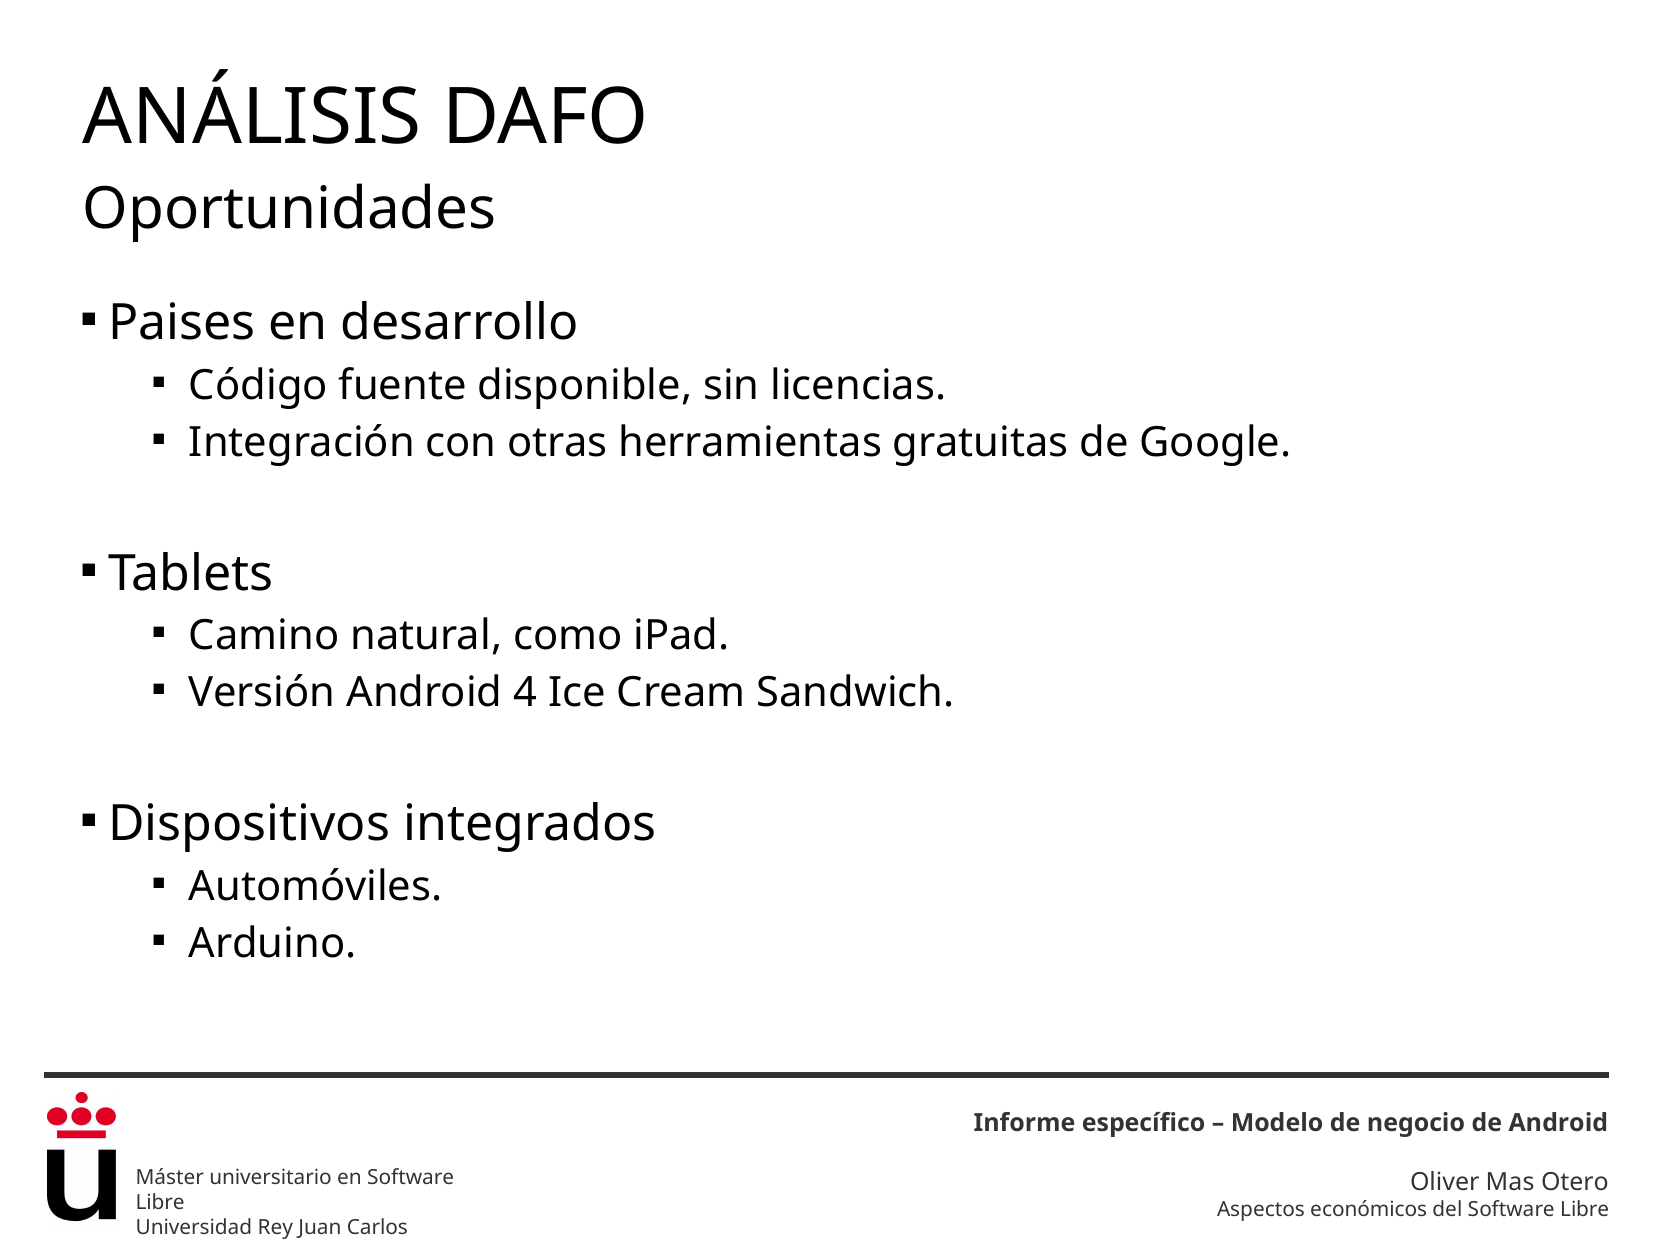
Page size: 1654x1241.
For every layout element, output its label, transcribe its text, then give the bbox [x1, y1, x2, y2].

title ANÁLISIS DAFO Oportunidades [82, 49, 1571, 257]
picture [47, 1092, 119, 1228]
text_box Máster universitario en Software Libre Universidad Rey Juan Carlos [120, 1168, 514, 1234]
text_box Paises en desarrollo Código fuente disponible, sin licencias. Integración con otras herramientas gratuitas de Google. Tablets Camino natural, como iPad. Versión Android 4 Ice Cream Sandwich. Dispositivos integrados Automóviles. Arduino. [82, 290, 1571, 1034]
text_box Informe específico – Modelo de negocio de Android Oliver Mas Otero Aspectos económicos del Software Libre [885, 1098, 1625, 1229]
